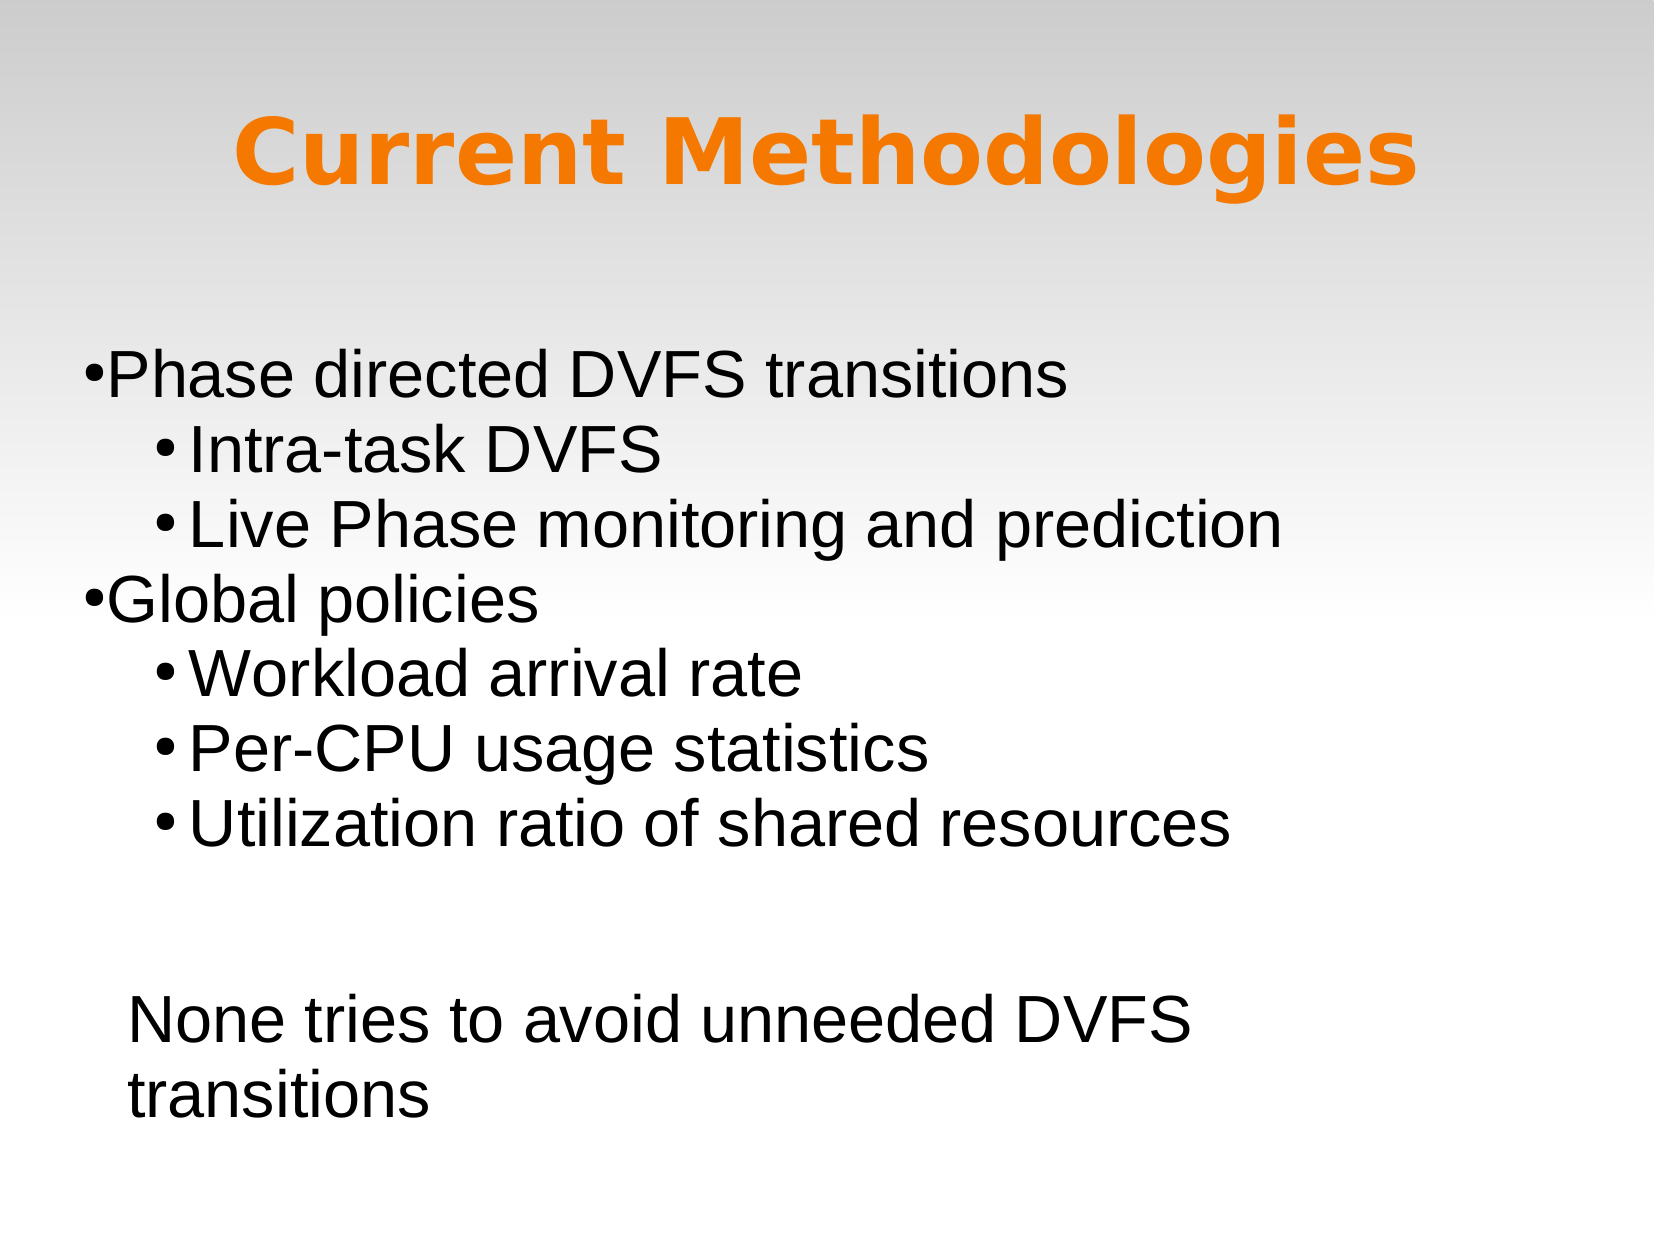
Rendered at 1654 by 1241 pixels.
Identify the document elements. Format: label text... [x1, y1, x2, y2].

text_box None tries to avoid unneeded DVFS transitions [112, 975, 1501, 1140]
title Current Methodologies [82, 56, 1571, 250]
subtitle Phase directed DVFS transitions Intra-task DVFS Live Phase monitoring and prediction Global policies Workload arrival rate Per-CPU usage statistics Utilization ratio of shared resources [82, 297, 1571, 976]
